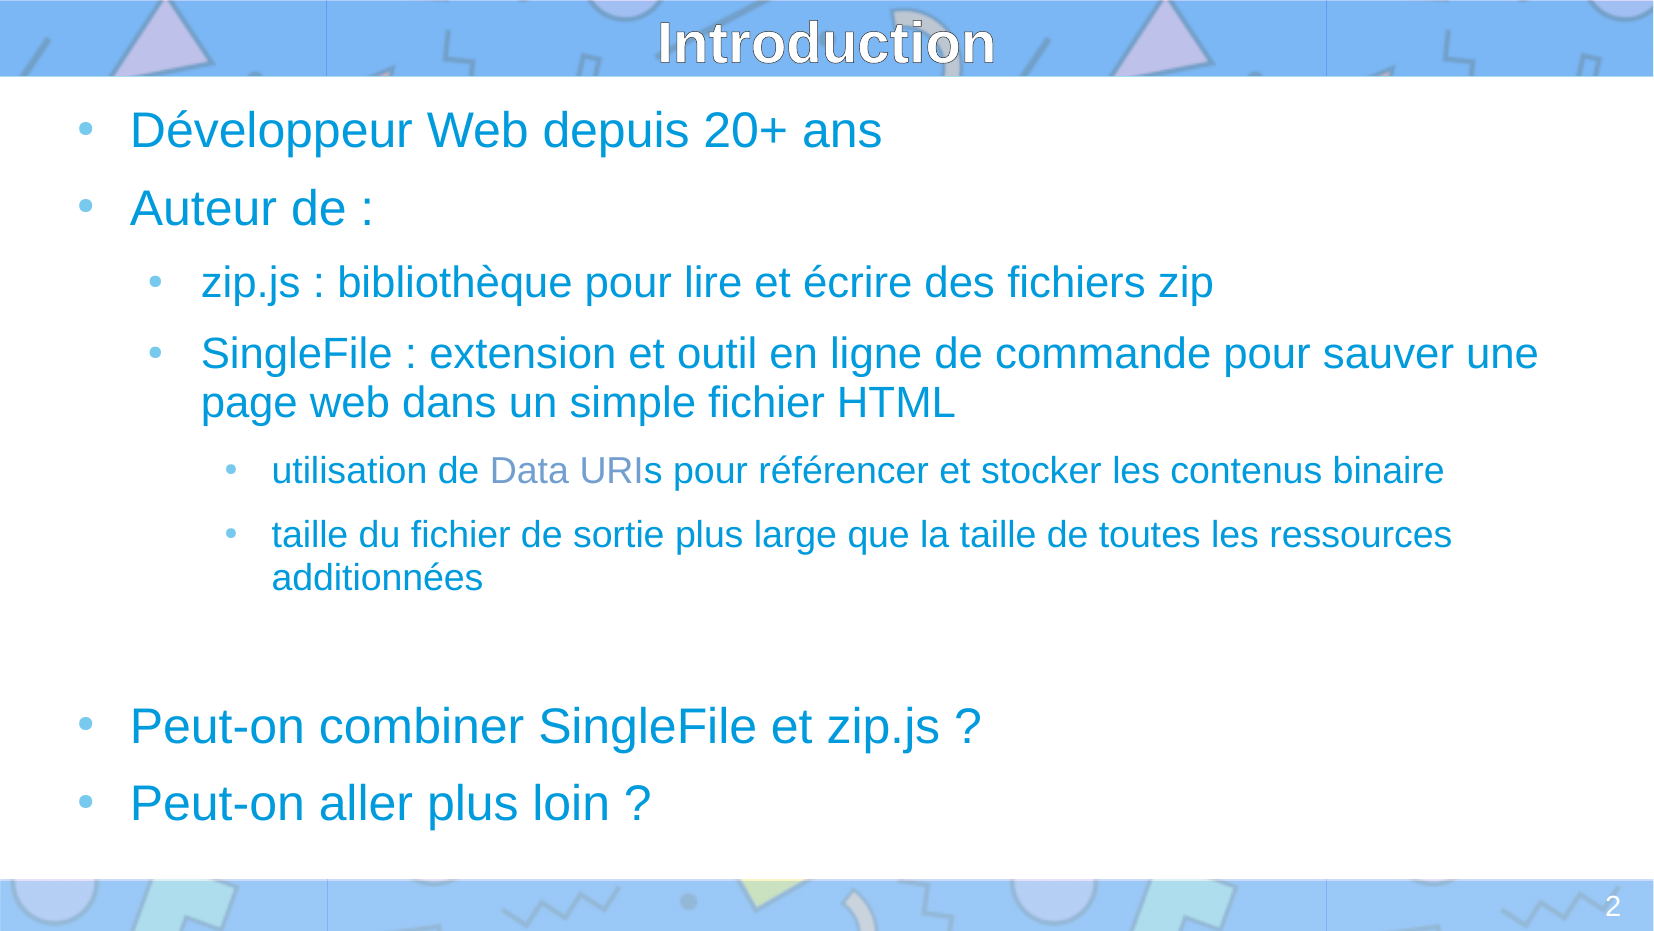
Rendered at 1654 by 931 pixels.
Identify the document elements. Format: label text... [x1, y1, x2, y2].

picture [0, 0, 1654, 76]
list Développeur Web depuis 20+ ans Auteur de : zip.js : bibliothèque pour lire et écrire des fichiers zip SingleFile : extension et outil en ligne de commande pour sauver une page web dans un simple fichier HTML utilisation de Data URIs pour référencer et stocker les contenus binaire taille du fichier de sortie plus large que la taille de toutes les ressources additionnées Peut-on combiner SingleFile et zip.js ? Peut-on aller plus loin ? [59, 101, 1595, 863]
picture [0, 879, 1654, 931]
title Introduction [59, 3, 1595, 82]
